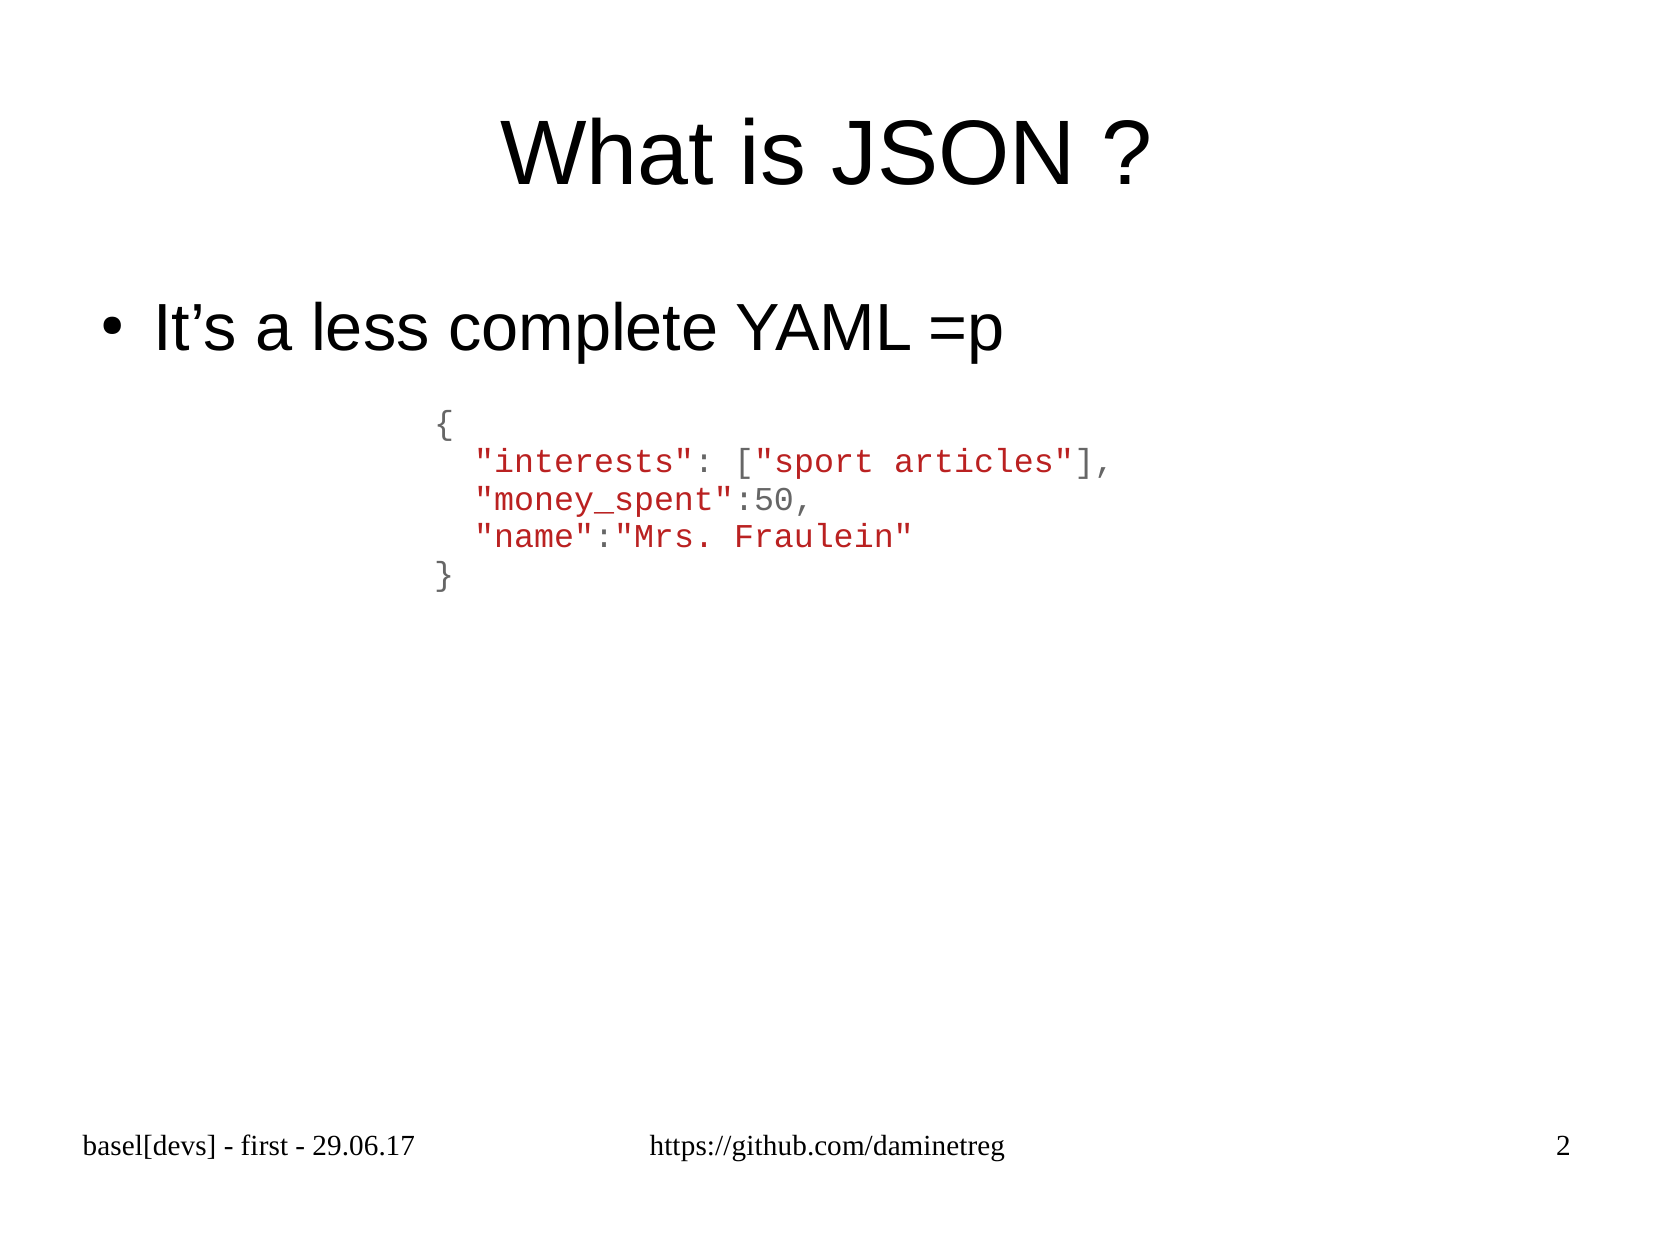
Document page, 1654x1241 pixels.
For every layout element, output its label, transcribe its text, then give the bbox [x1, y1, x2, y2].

title What is JSON ? [82, 49, 1571, 257]
text_box { "interests": ["sport articles"], "money_spent":50, "name":"Mrs. Fraulein" } [419, 399, 1235, 841]
list It’s a less complete YAML =p [82, 290, 1571, 1010]
